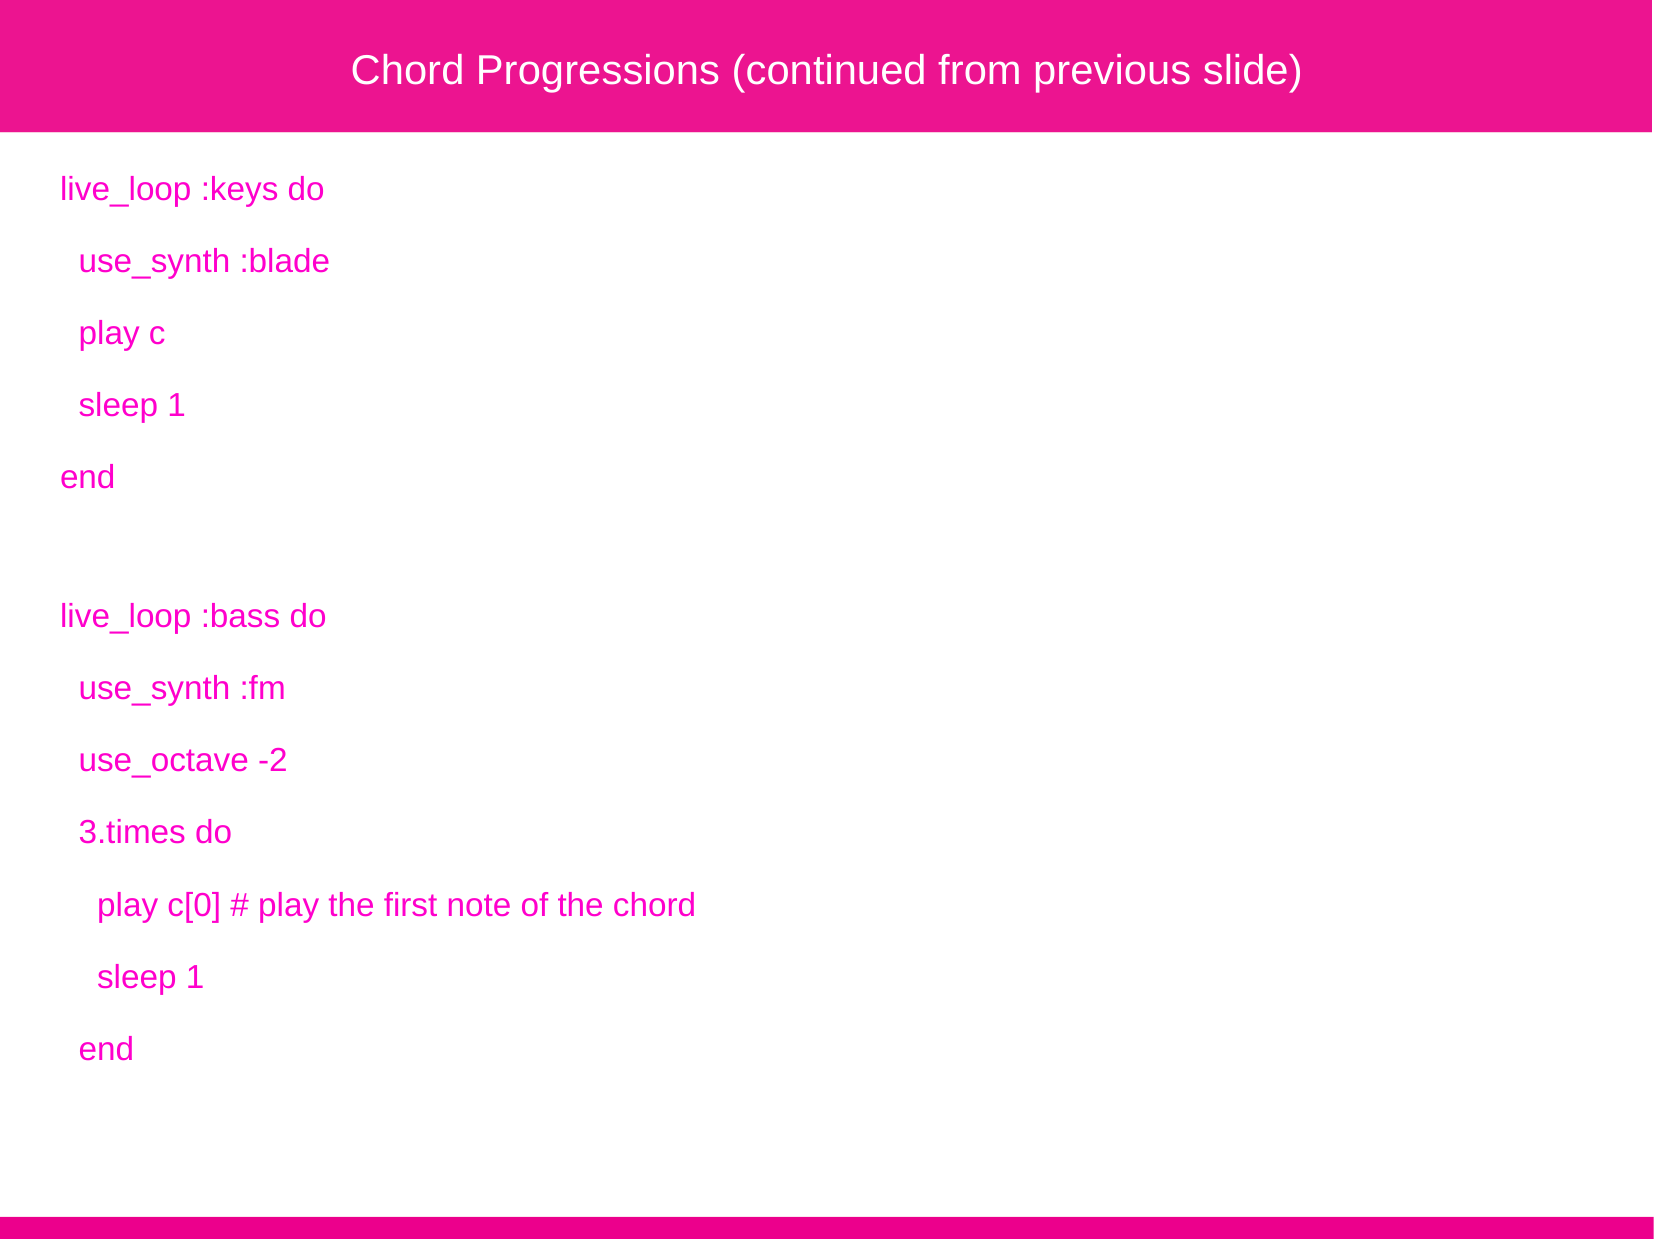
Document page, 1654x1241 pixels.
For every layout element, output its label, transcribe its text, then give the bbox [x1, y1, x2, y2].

picture [0, 0, 1654, 1241]
list live_loop :keys do use_synth :blade play c sleep 1 end live_loop :bass do use_synth :fm use_octave -2 3.times do play c[0] # play the first note of the chord sleep 1 end [60, 165, 1621, 1201]
title Chord Progressions (continued from previous slide) [82, 46, 1571, 94]
